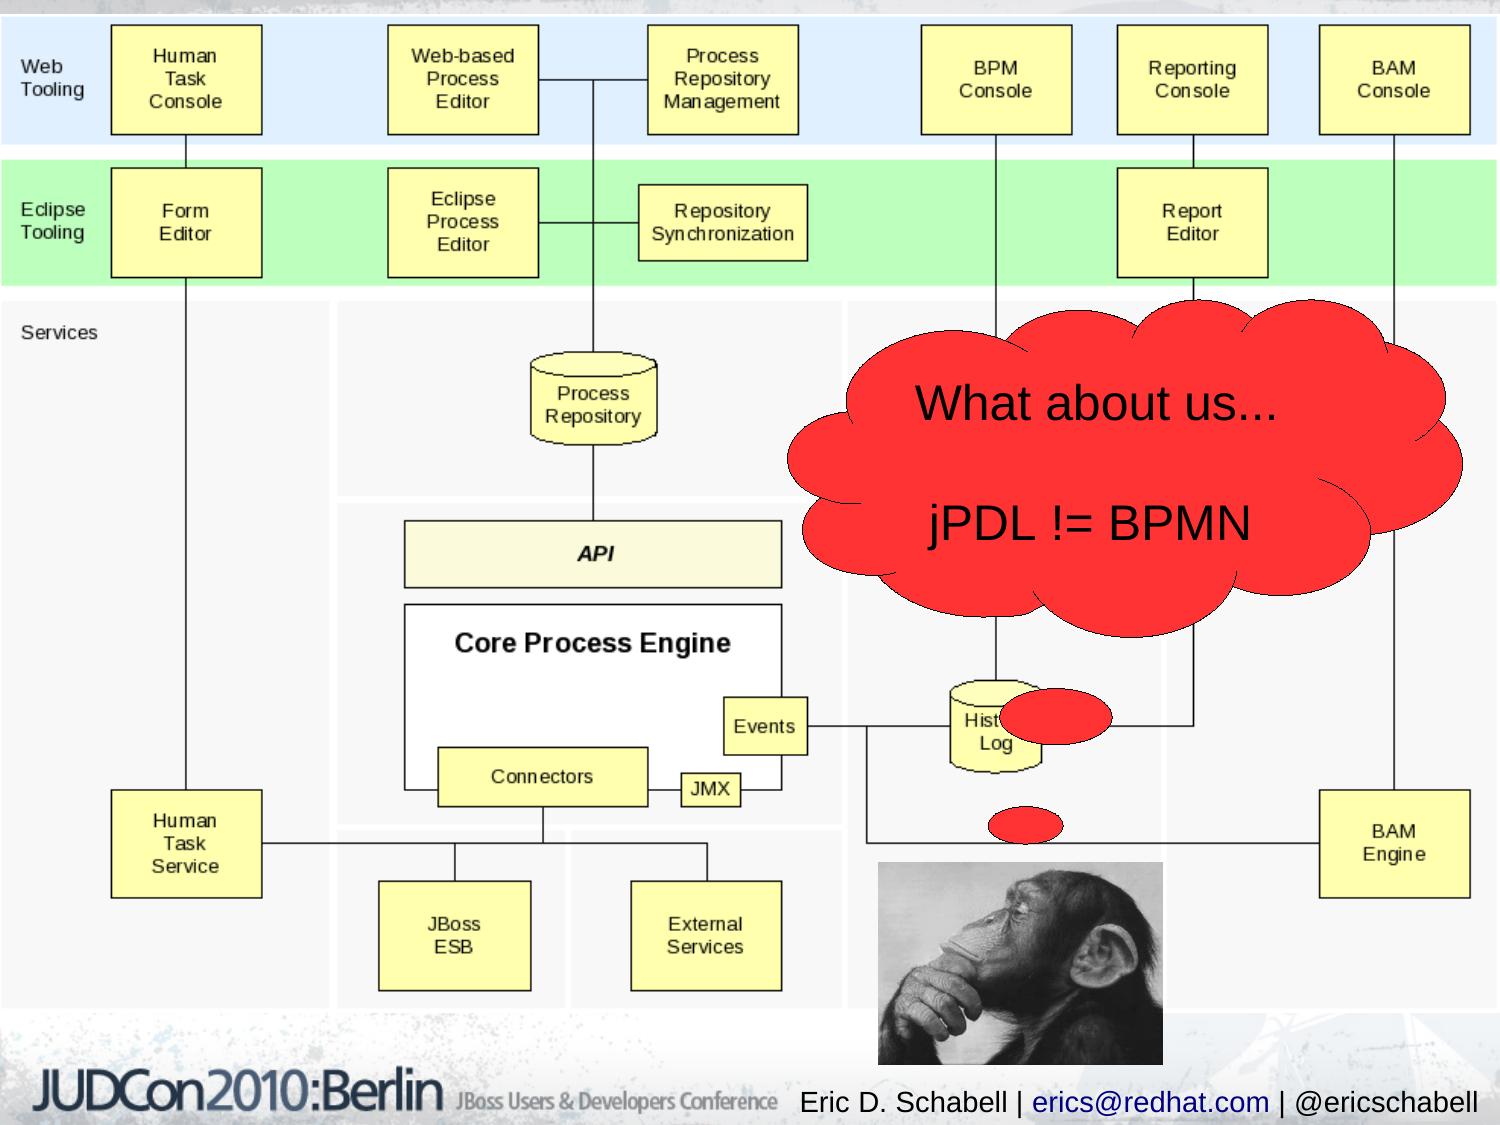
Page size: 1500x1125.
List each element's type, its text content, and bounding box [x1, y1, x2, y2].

text_box [787, 299, 1463, 595]
text_box What about us... jPDL != BPMN [900, 363, 1351, 619]
text_box [988, 806, 1064, 845]
text_box [1062, 619, 1202, 638]
picture [0, 0, 1500, 1125]
text_box [999, 688, 1113, 745]
